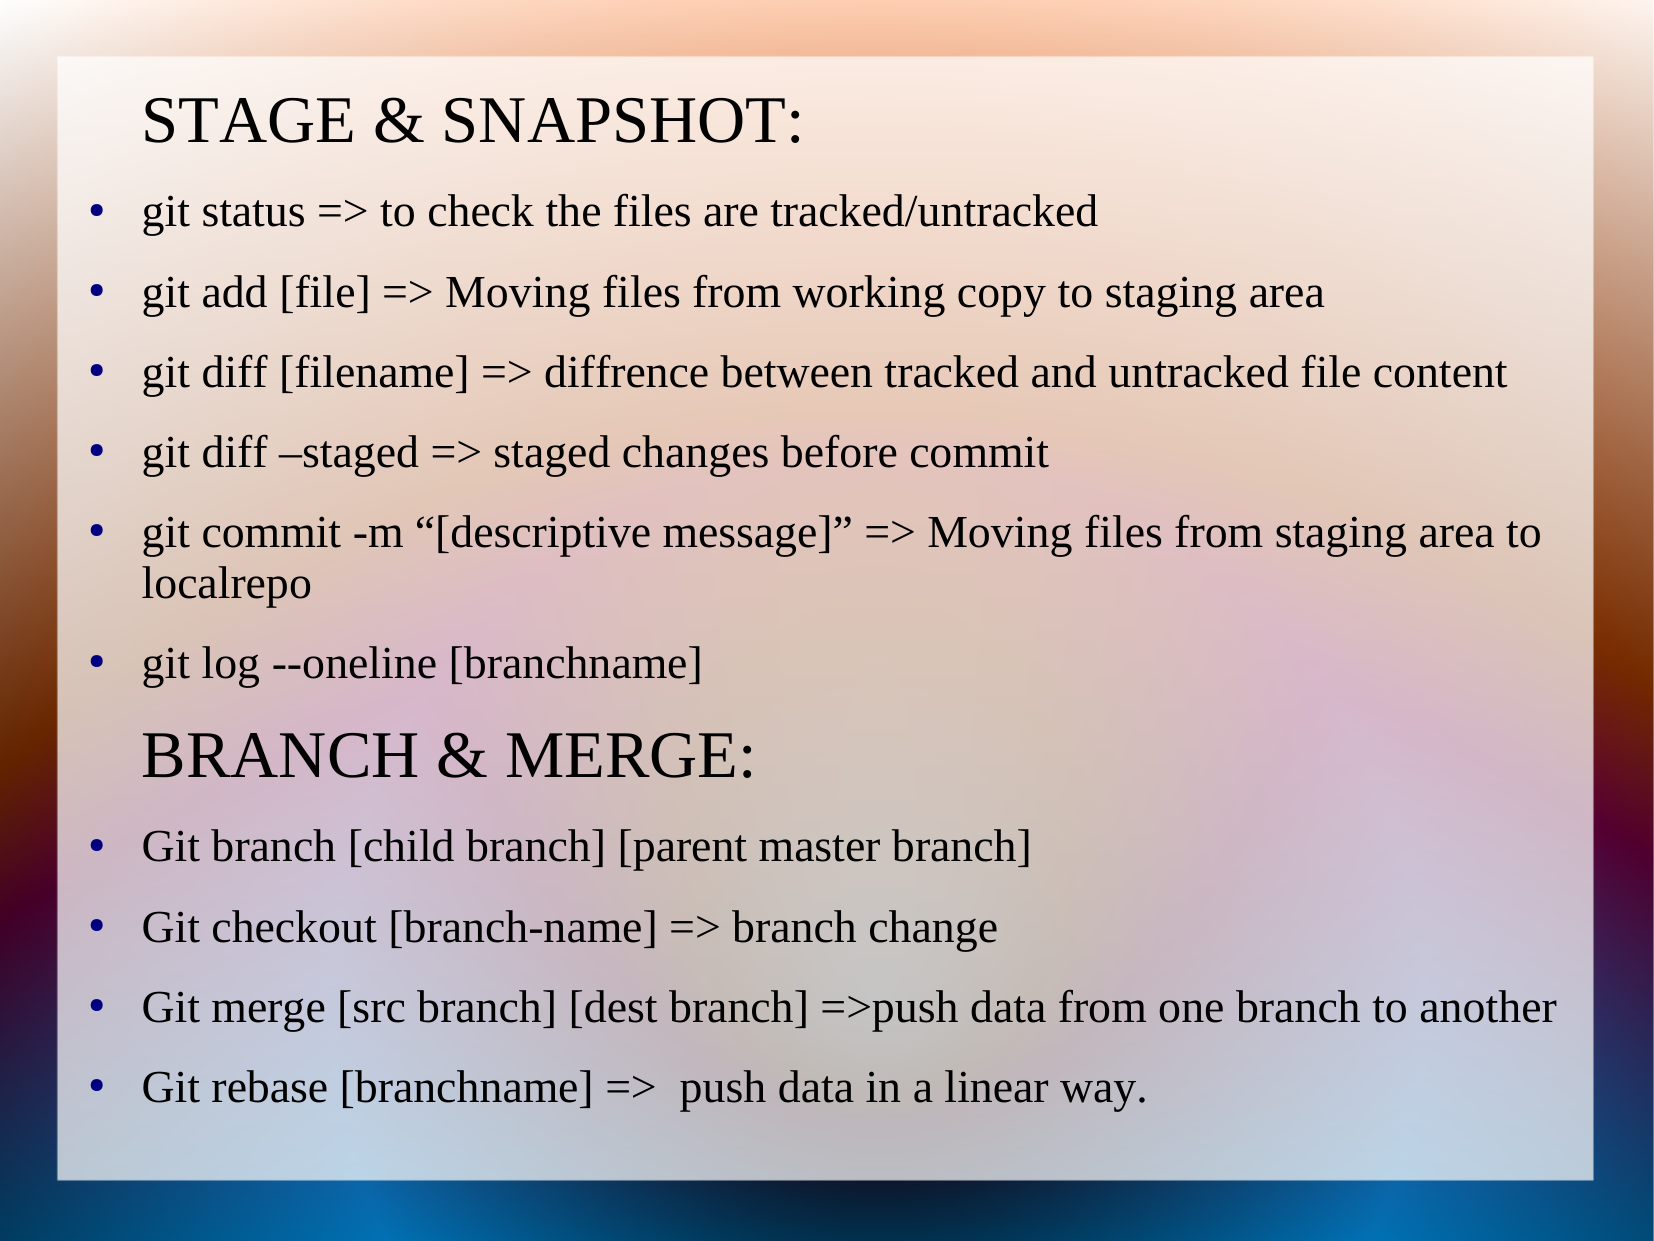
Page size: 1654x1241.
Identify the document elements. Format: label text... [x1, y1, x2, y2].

list STAGE & SNAPSHOT: git status => to check the files are tracked/untracked git add [file] => Moving files from working copy to staging area git diff [filename] => diffrence between tracked and untracked file content git diff –staged => staged changes before commit git commit -m “[descriptive message]” => Moving files from staging area to localrepo git log --oneline [branchname] BRANCH & MERGE: Git branch [child branch] [parent master branch] Git checkout [branch-name] => branch change Git merge [src branch] [dest branch] =>push data from one branch to another Git rebase [branchname] => push data in a linear way. [70, 82, 1559, 1158]
picture [0, 0, 1654, 1241]
